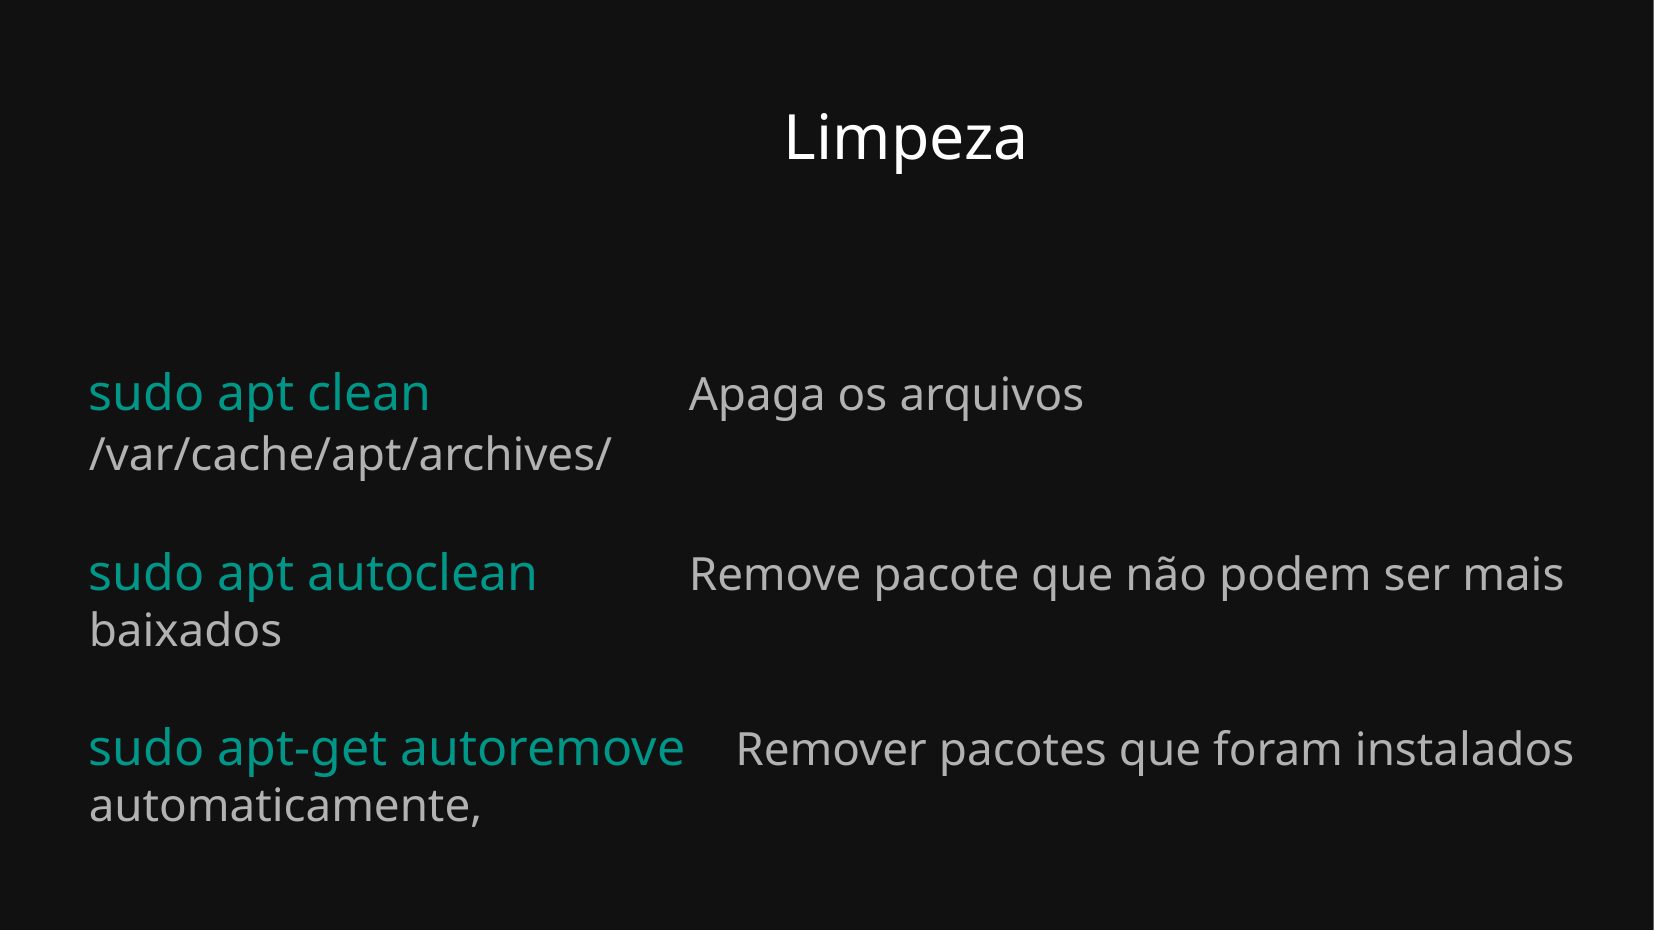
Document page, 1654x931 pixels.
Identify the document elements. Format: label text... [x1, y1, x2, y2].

text_box Limpeza [325, 92, 1488, 216]
text_box sudo apt clean Apaga os arquivos /var/cache/apt/archives/ sudo apt autoclean Remove pacote que não podem ser mais baixados sudo apt-get autoremove Remover pacotes que foram instalados automaticamente, [73, 345, 1636, 856]
